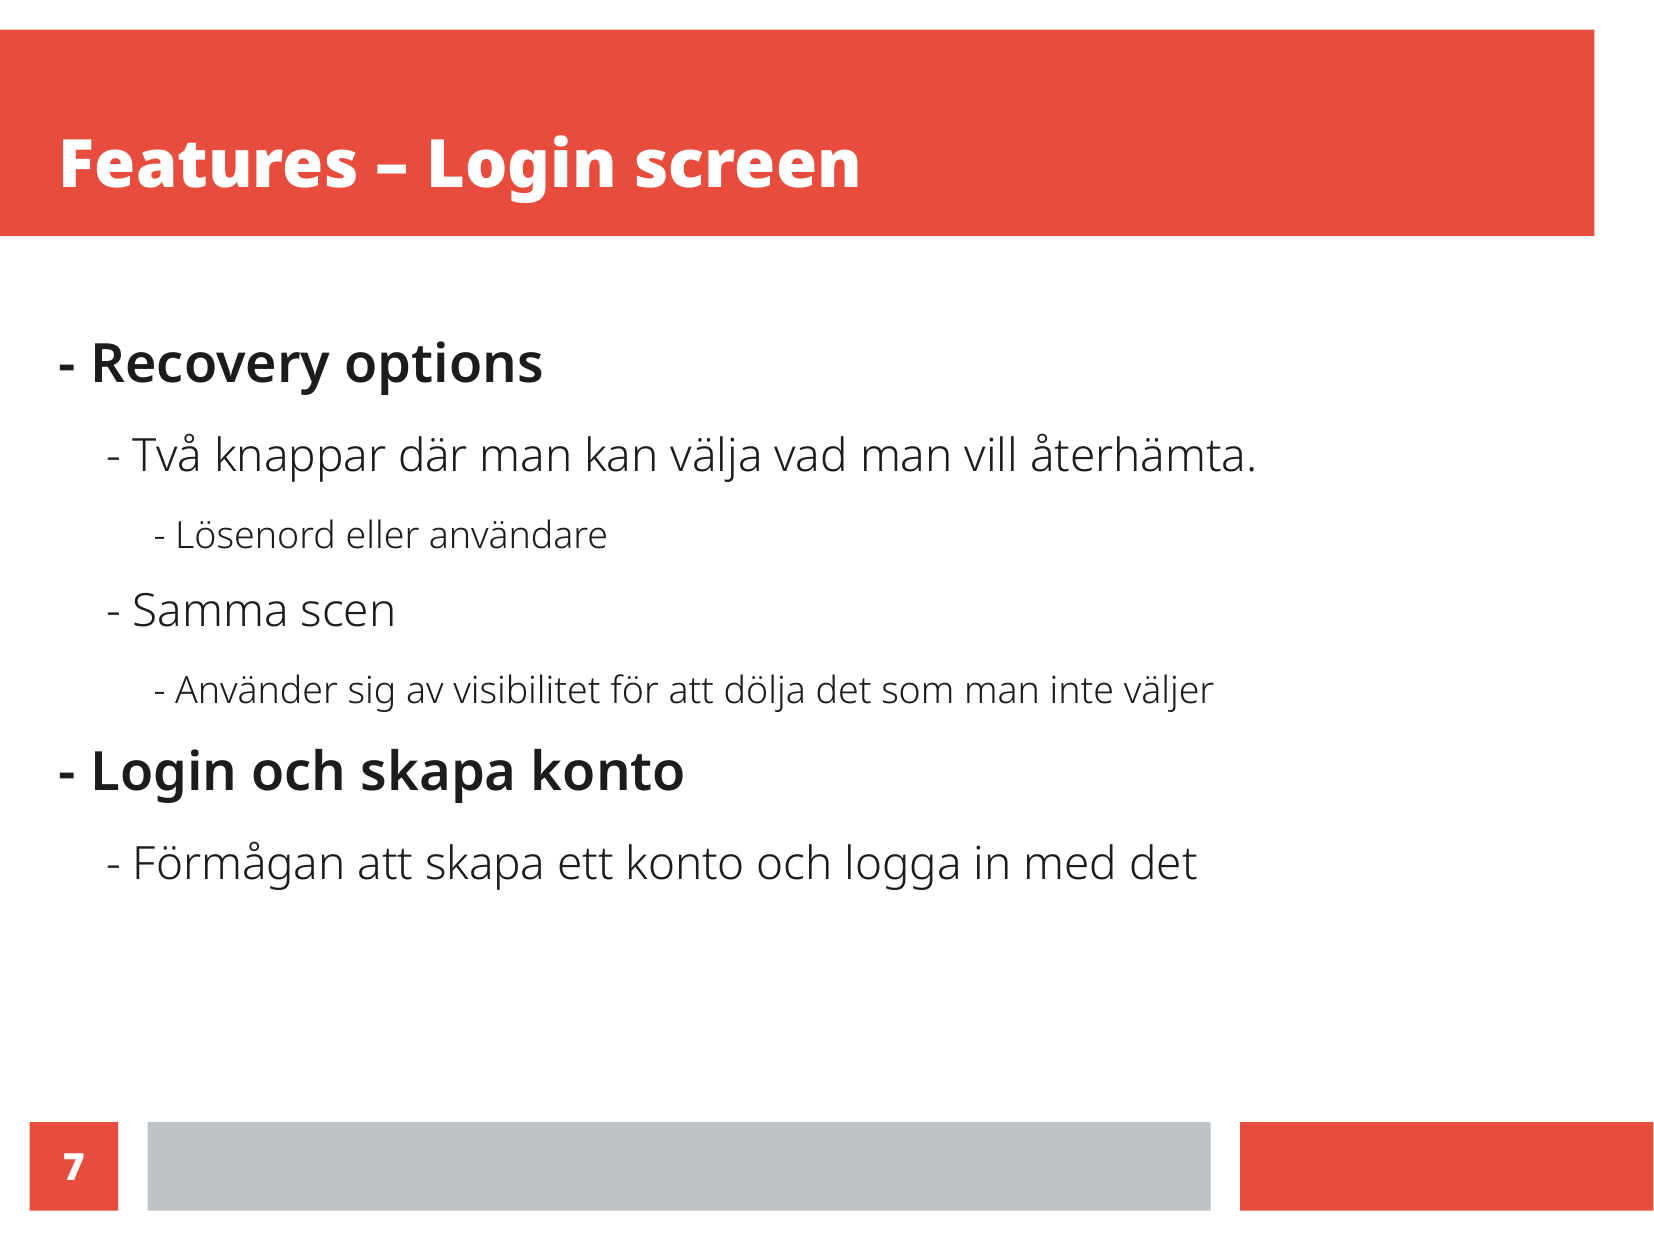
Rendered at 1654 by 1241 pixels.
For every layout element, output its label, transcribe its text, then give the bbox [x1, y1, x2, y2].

title Features – Login screen [59, 59, 1595, 207]
list - Recovery options - Två knappar där man kan välja vad man vill återhämta. - Lösenord eller användare - Samma scen - Använder sig av visibilitet för att dölja det som man inte väljer - Login och skapa konto - Förmågan att skapa ett konto och logga in med det [59, 324, 1565, 1093]
